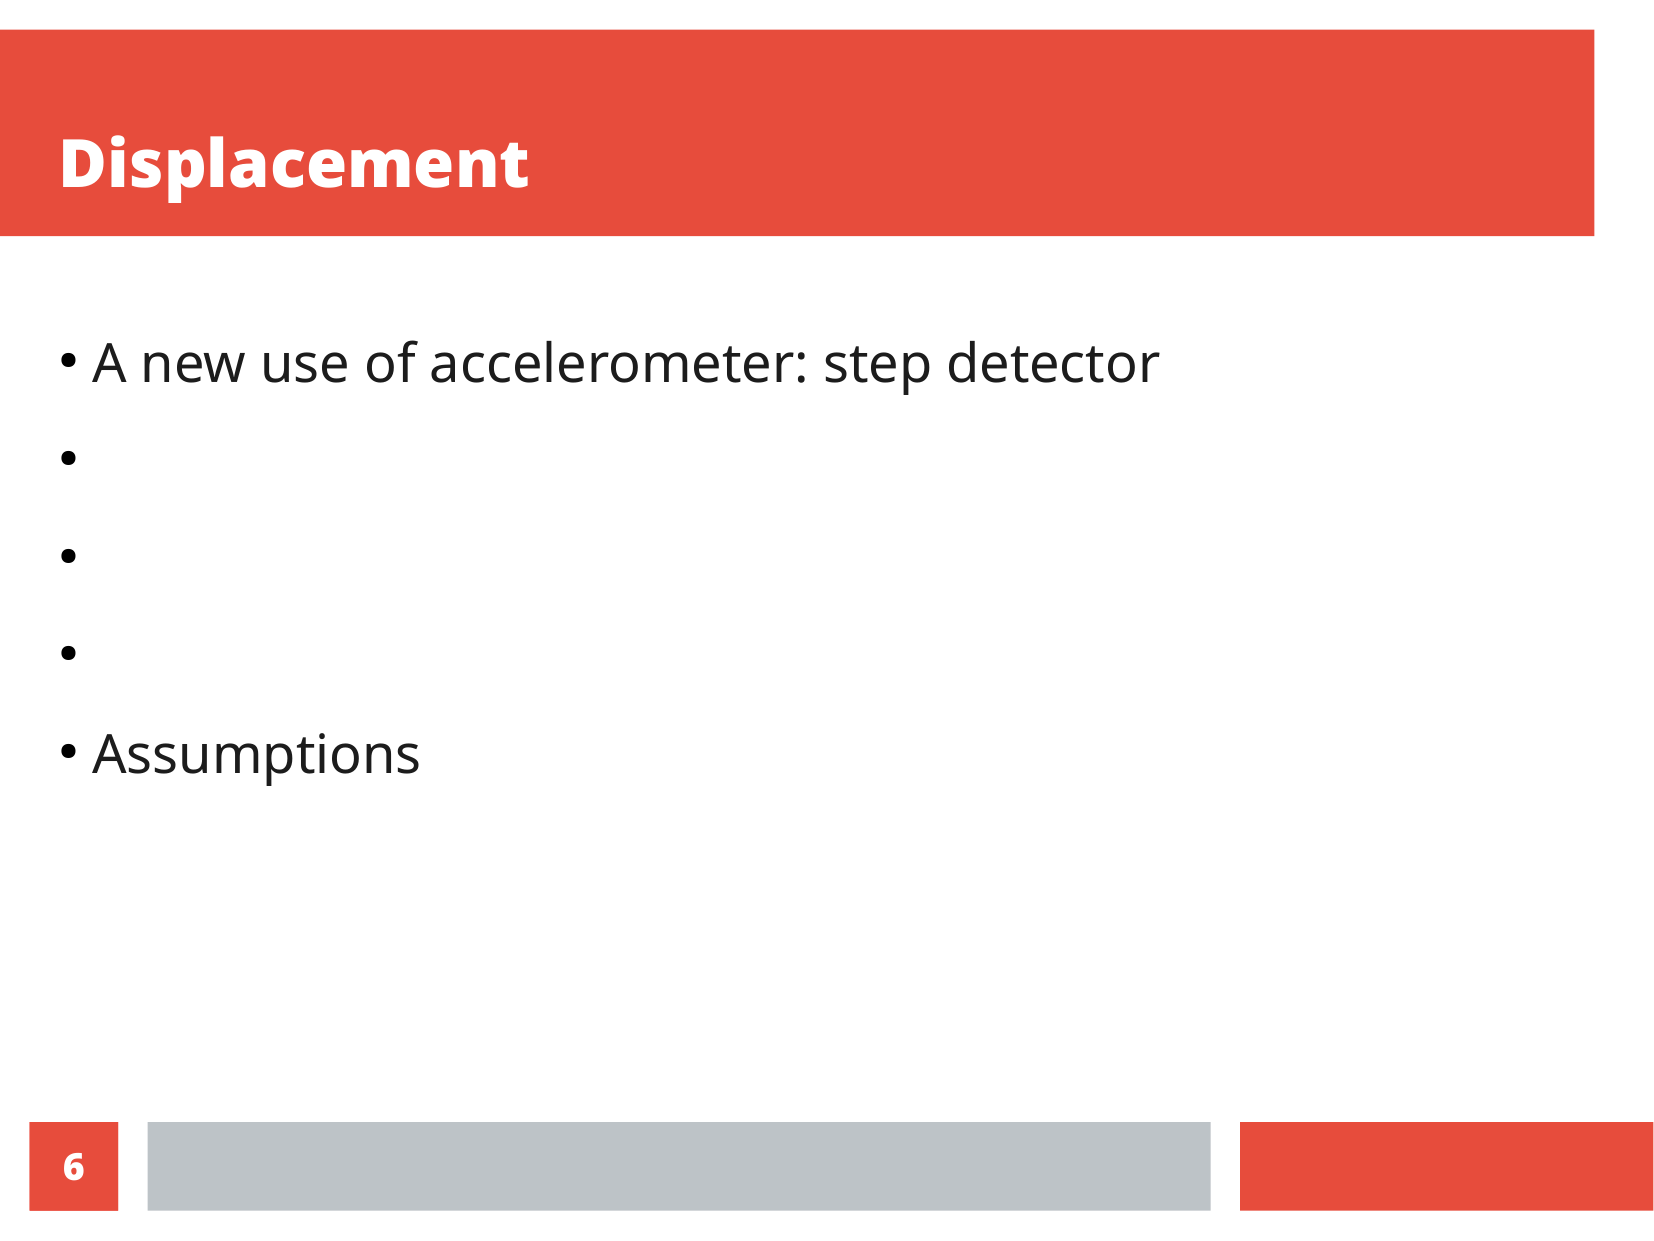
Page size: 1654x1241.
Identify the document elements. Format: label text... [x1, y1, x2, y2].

title Displacement [59, 59, 1595, 207]
list A new use of accelerometer: step detector Assumptions [59, 324, 1565, 1093]
